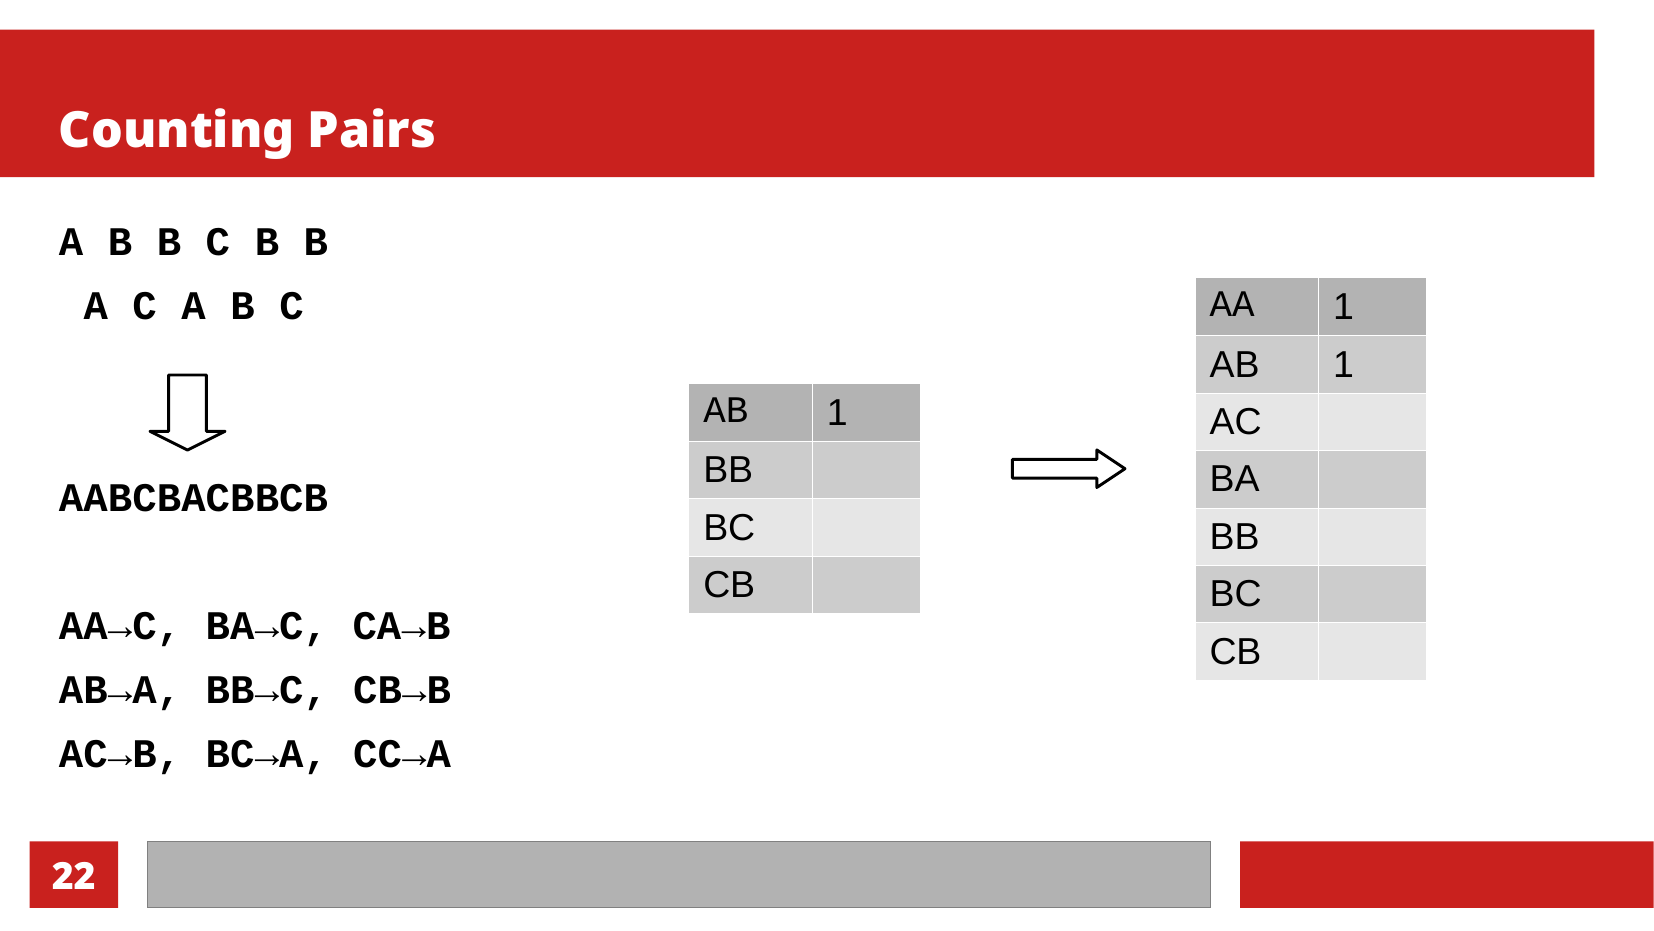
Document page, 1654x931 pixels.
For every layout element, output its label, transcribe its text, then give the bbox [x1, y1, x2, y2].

table_cell BB [689, 442, 812, 498]
table_cell CB [1196, 623, 1318, 680]
table_cell BC [1196, 566, 1318, 622]
table_cell [1319, 394, 1426, 450]
text_box [150, 375, 226, 451]
table_cell BA [1196, 451, 1318, 508]
table_cell [1319, 509, 1426, 565]
table_cell [1319, 566, 1426, 622]
table_cell [813, 442, 920, 498]
table_cell AC [1196, 394, 1318, 450]
table_header AB [689, 384, 812, 441]
table_cell [1319, 623, 1426, 680]
text_box [1012, 449, 1126, 488]
list A B B C B B A C A B C AABCBACBBCB AA→C, BA→C, CA→B AB→A, BB→C, CB→B AC→B, BC→A, CC→A [59, 221, 488, 798]
table_cell AB [1196, 336, 1318, 393]
title Counting Pairs [59, 44, 1595, 163]
table_cell 1 [1319, 336, 1426, 393]
table_cell BC [689, 499, 812, 556]
table_header 1 [1319, 278, 1426, 335]
table_cell BB [1196, 509, 1318, 565]
table_cell [813, 499, 920, 556]
table_header 1 [813, 384, 920, 441]
table_header AA [1196, 278, 1318, 335]
table_cell [1319, 451, 1426, 508]
table_cell CB [689, 557, 812, 613]
table_cell [813, 557, 920, 613]
